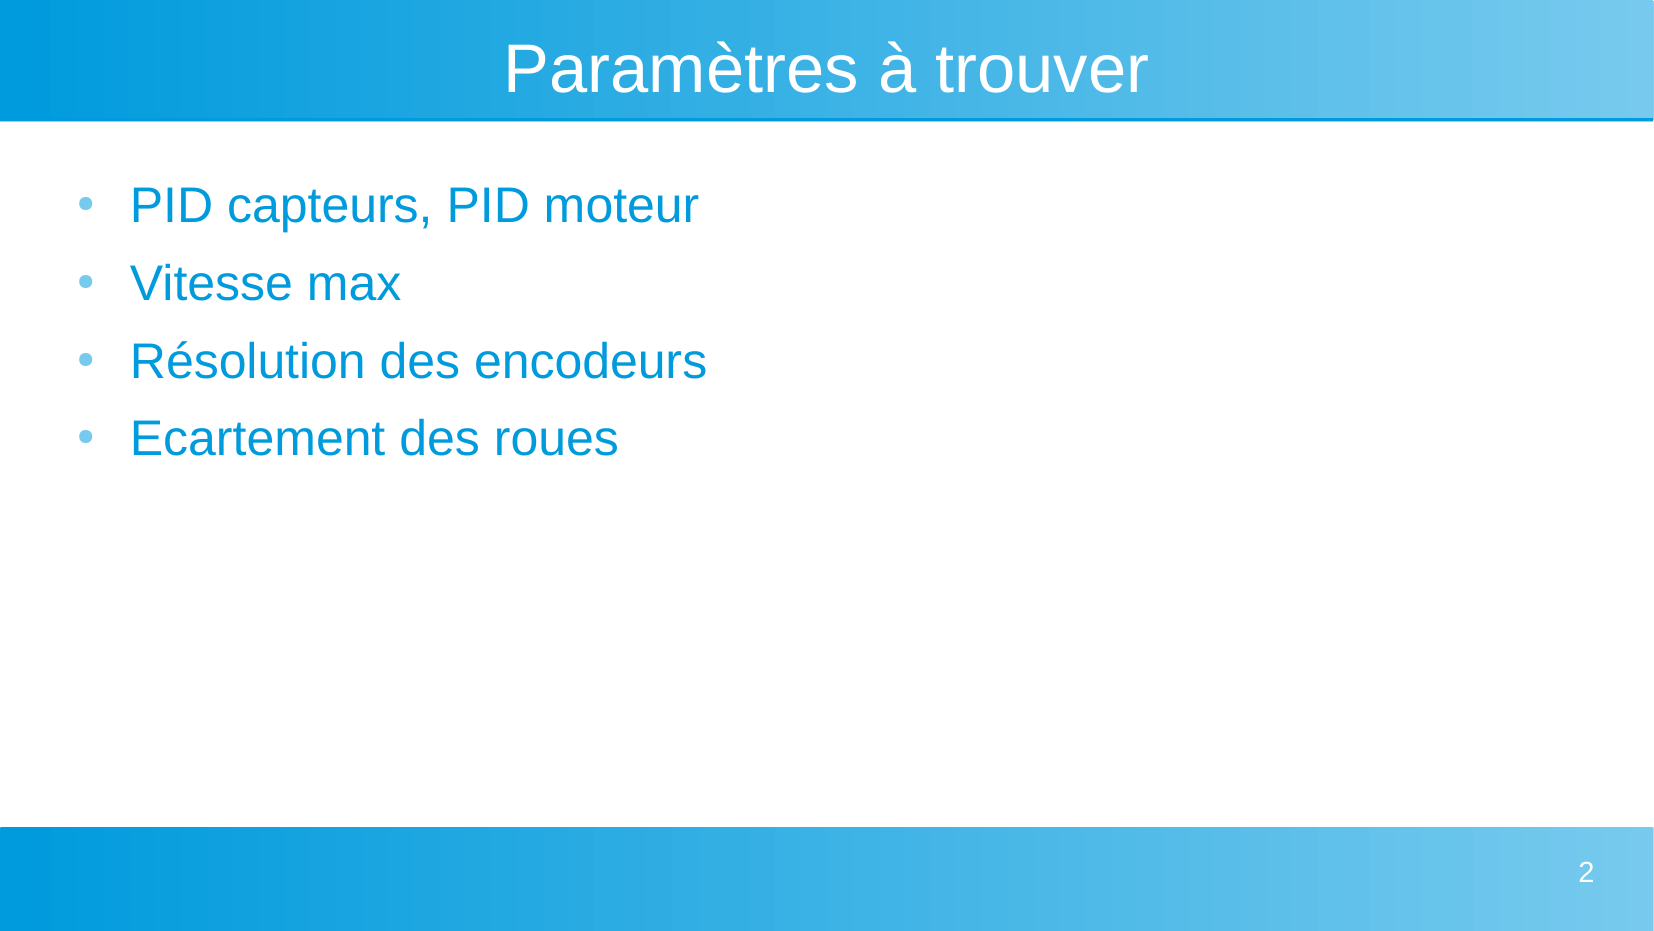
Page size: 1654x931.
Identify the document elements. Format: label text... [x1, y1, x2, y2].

list PID capteurs, PID moteur Vitesse max Résolution des encodeurs Ecartement des roues [59, 177, 1595, 768]
title Paramètres à trouver [59, 29, 1595, 108]
